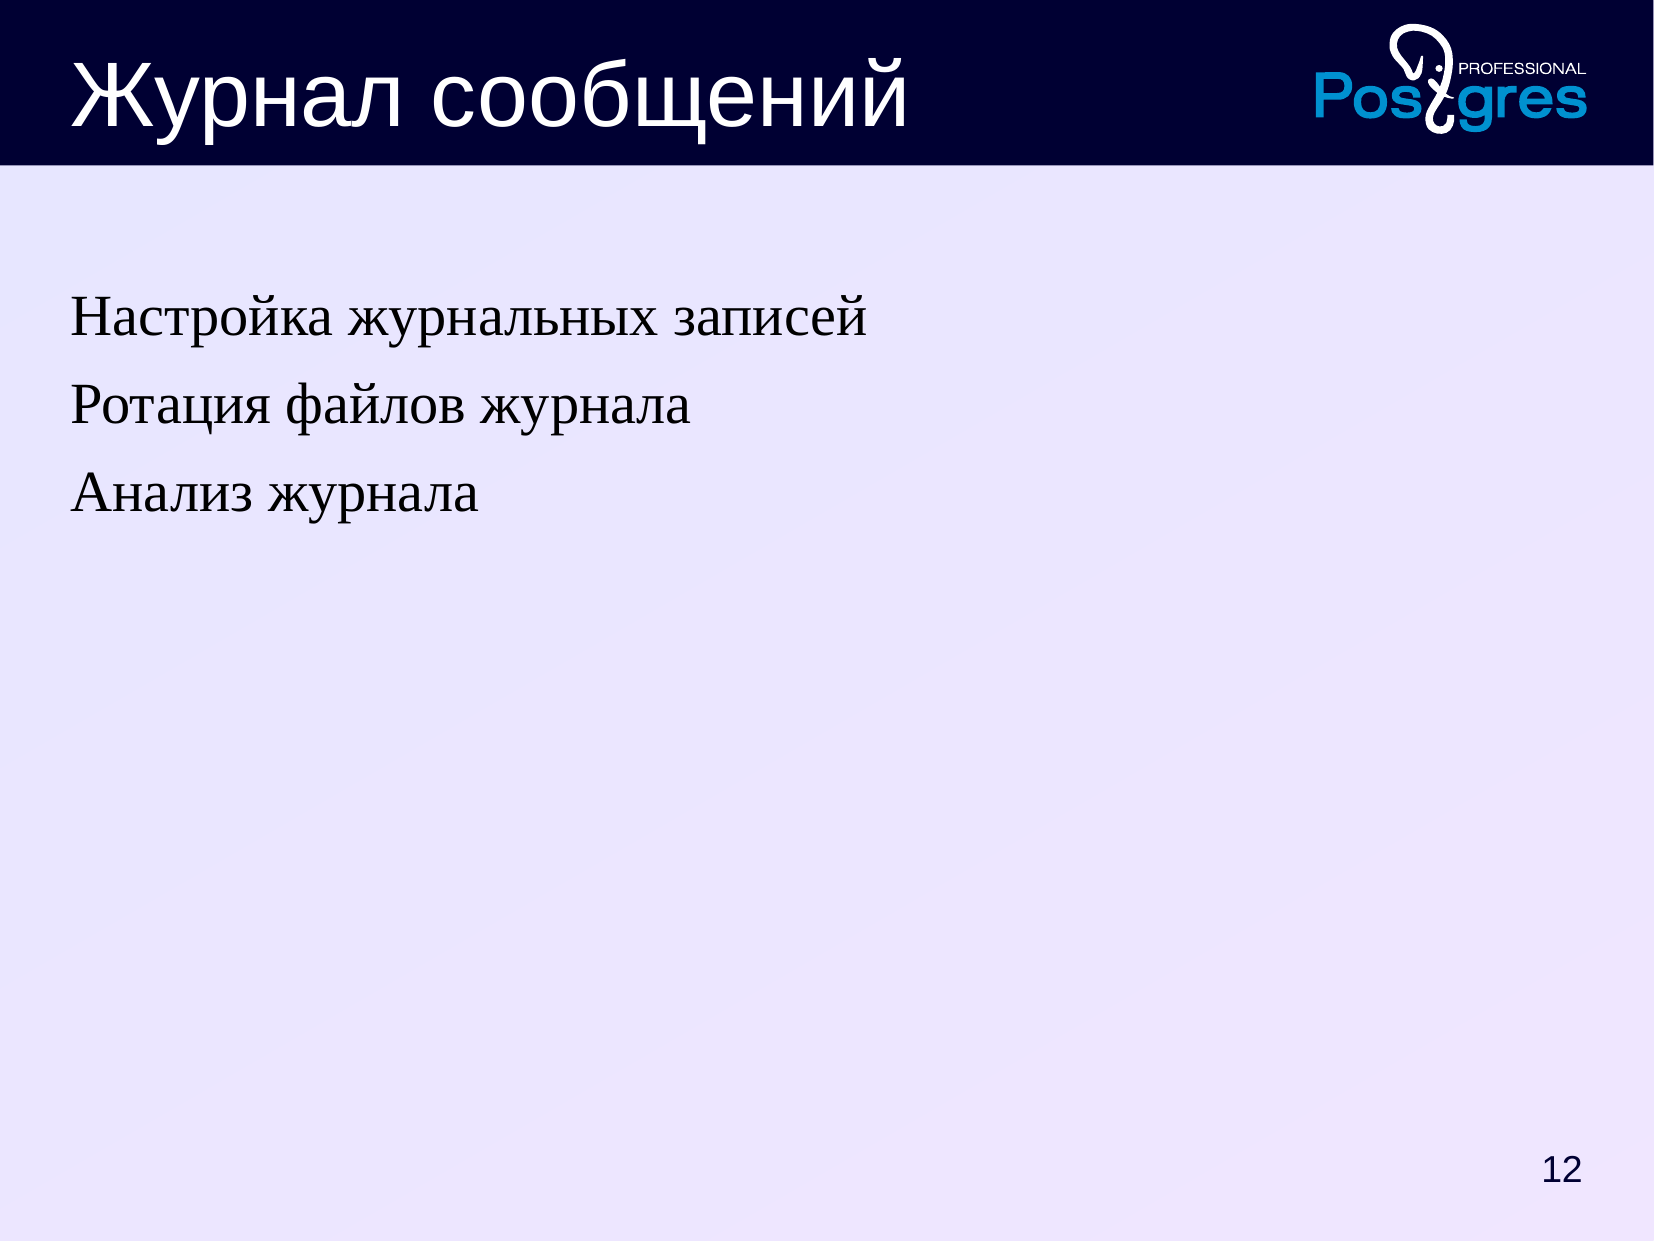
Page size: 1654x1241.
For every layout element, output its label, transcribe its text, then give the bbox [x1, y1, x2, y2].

title Журнал сообщений [70, 43, 1276, 147]
list Настройка журнальных записей Ротация файлов журнала Анализ журнала [70, 283, 1559, 1003]
